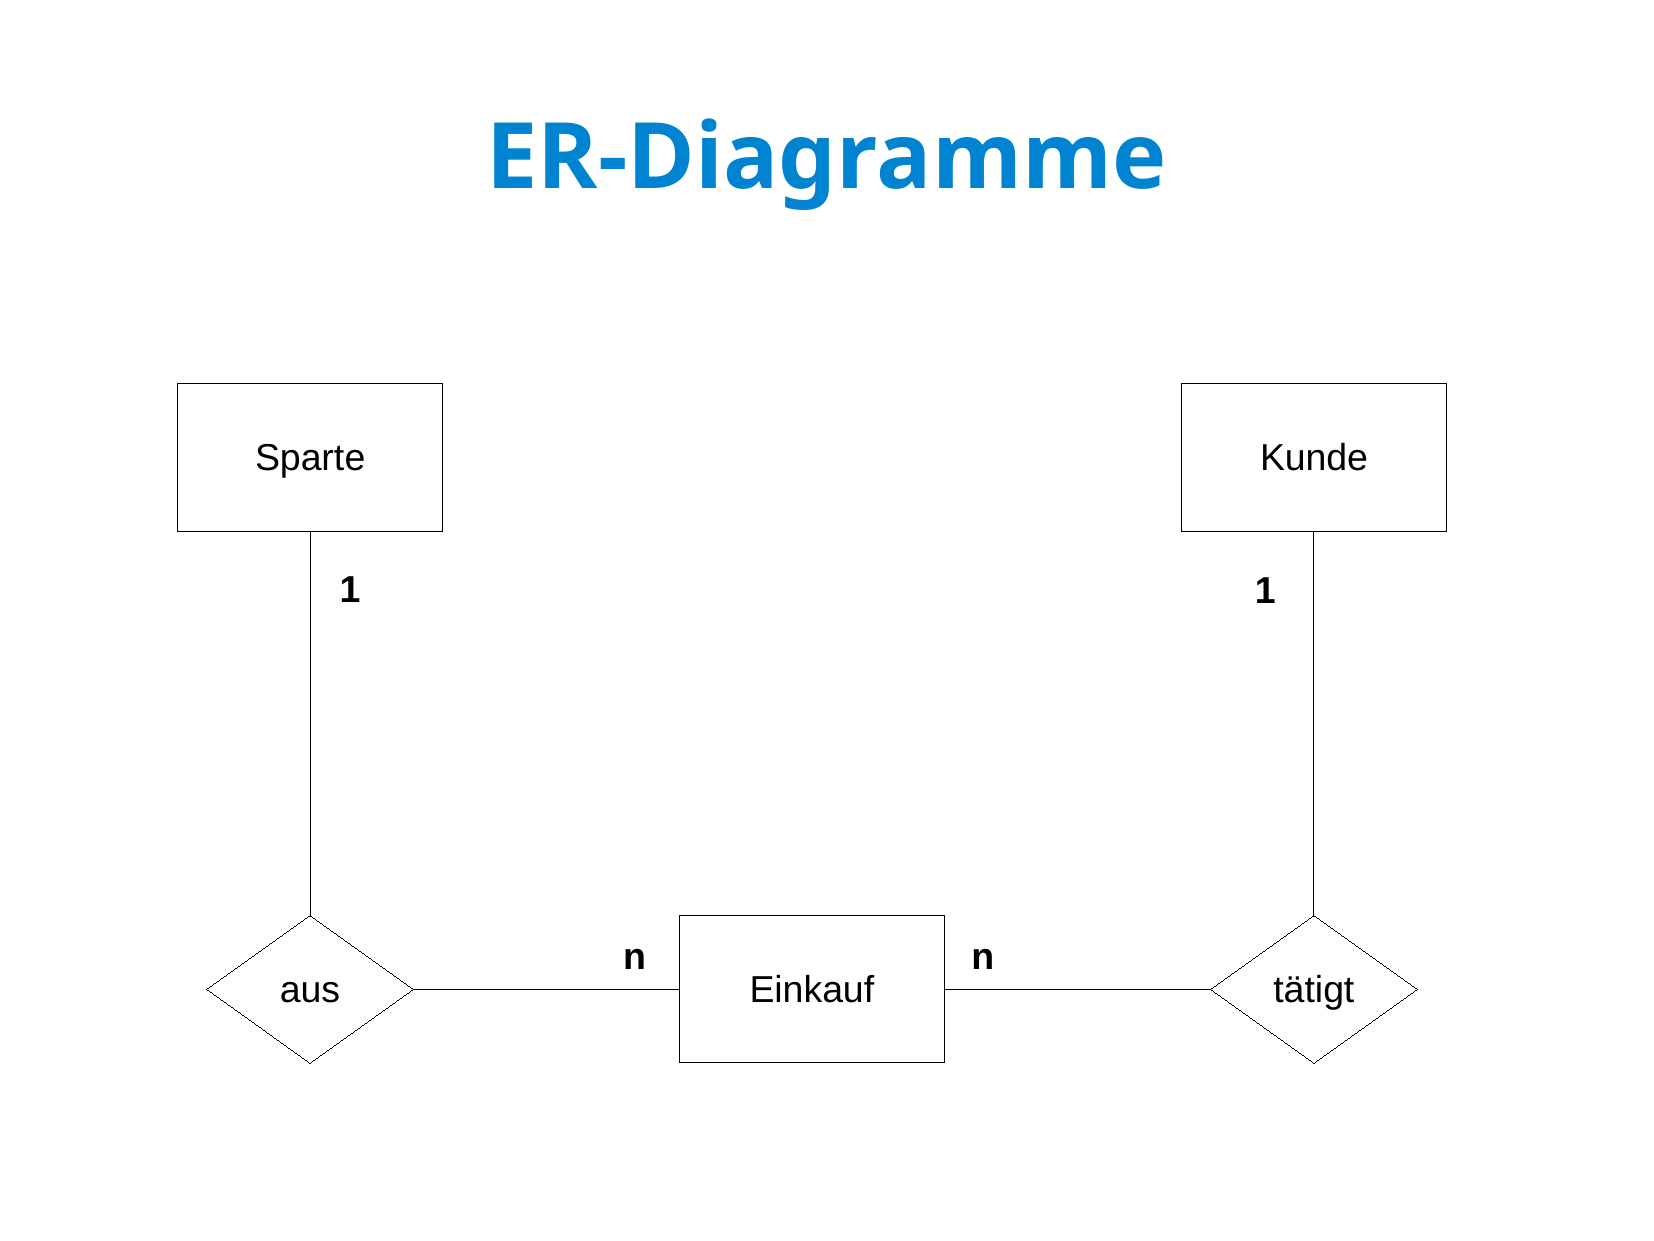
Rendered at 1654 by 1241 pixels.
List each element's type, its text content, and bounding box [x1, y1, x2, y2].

title ER-Diagramme [82, 56, 1571, 250]
text_box Sparte [177, 383, 443, 532]
text_box 1 [324, 561, 473, 621]
text_box n [956, 928, 1046, 986]
text_box tätigt [1210, 915, 1418, 1064]
text_box 1 [1240, 562, 1329, 619]
text_box Kunde [1181, 383, 1447, 532]
text_box Einkauf [679, 915, 945, 1063]
text_box n [608, 928, 697, 986]
text_box aus [206, 915, 414, 1064]
